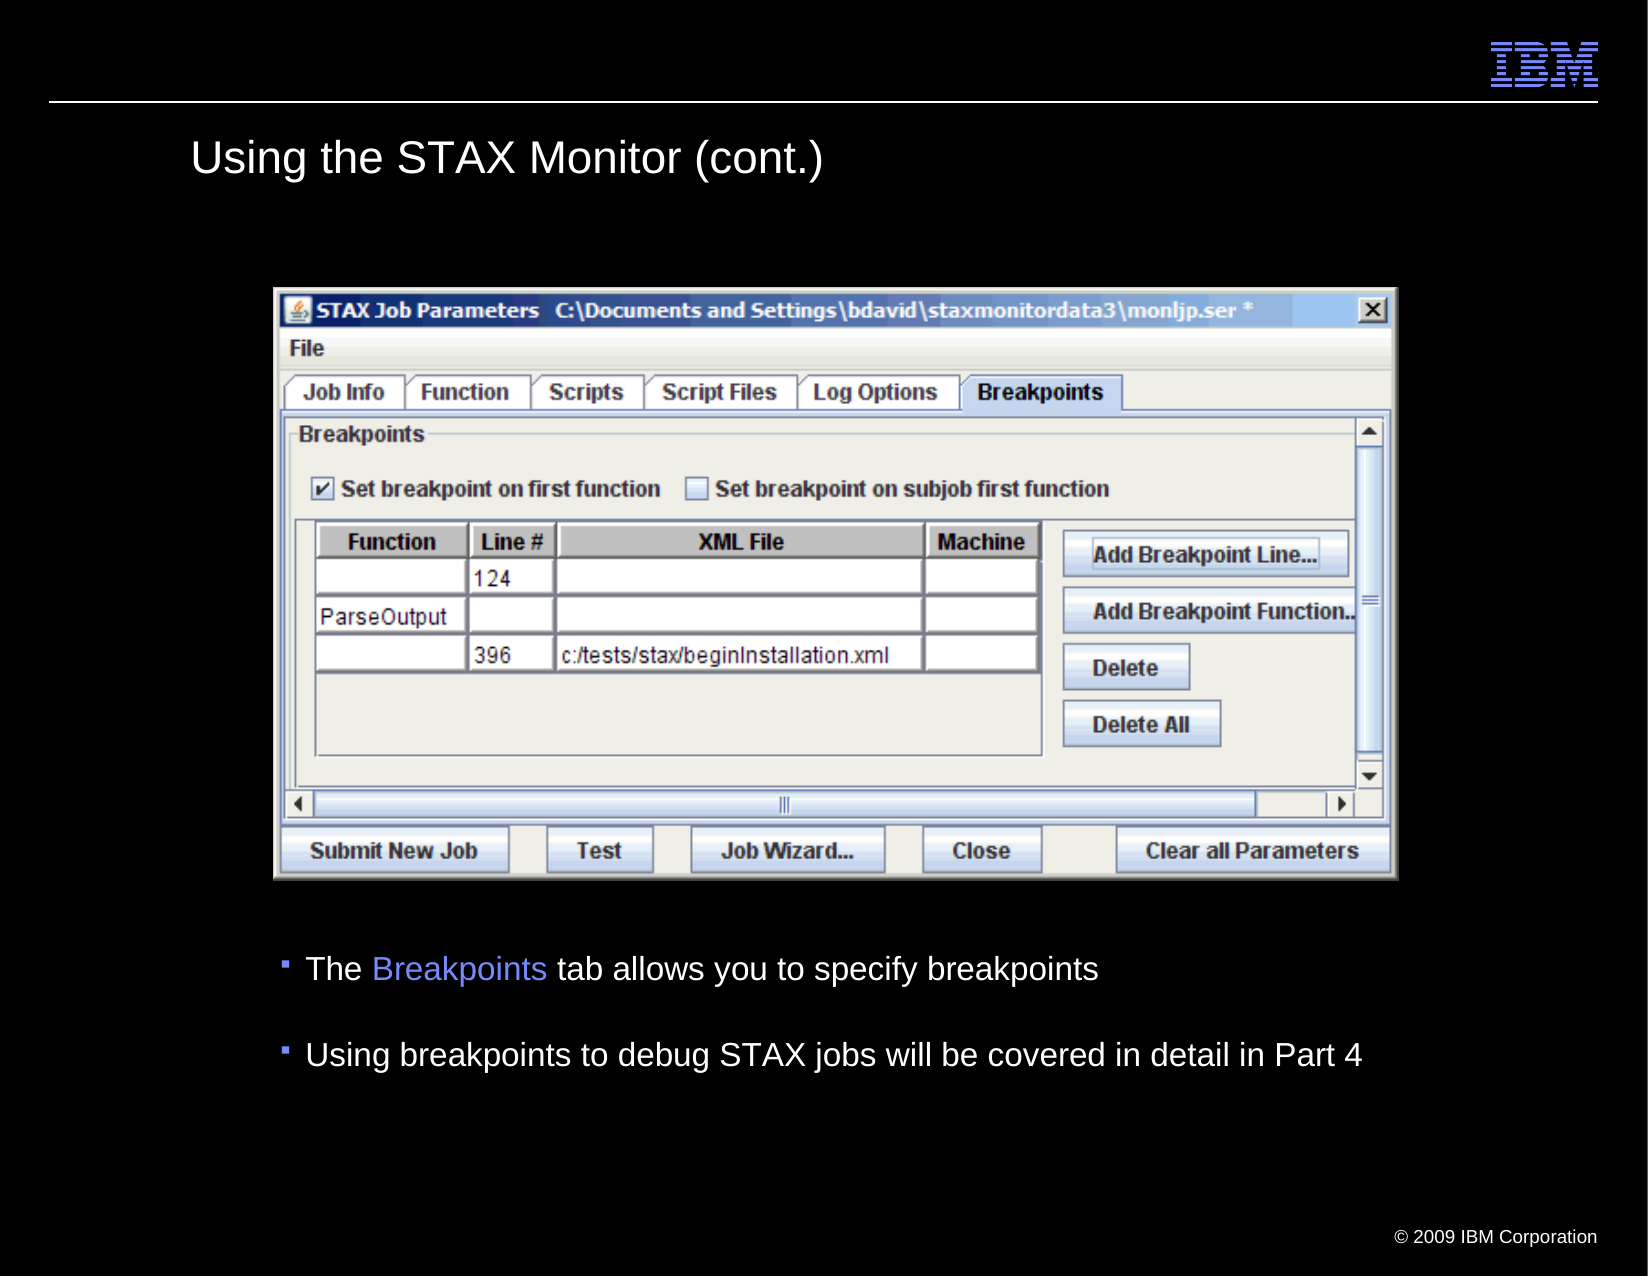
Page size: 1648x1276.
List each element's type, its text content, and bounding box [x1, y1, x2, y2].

title Using the STAX Monitor (cont.) [173, 125, 1648, 219]
text_box The Breakpoints tab allows you to specify breakpoints Using breakpoints to debug STAX jobs will be covered in detail in Part 4 [219, 219, 1570, 1074]
picture [1491, 42, 1598, 87]
picture [273, 287, 1399, 881]
